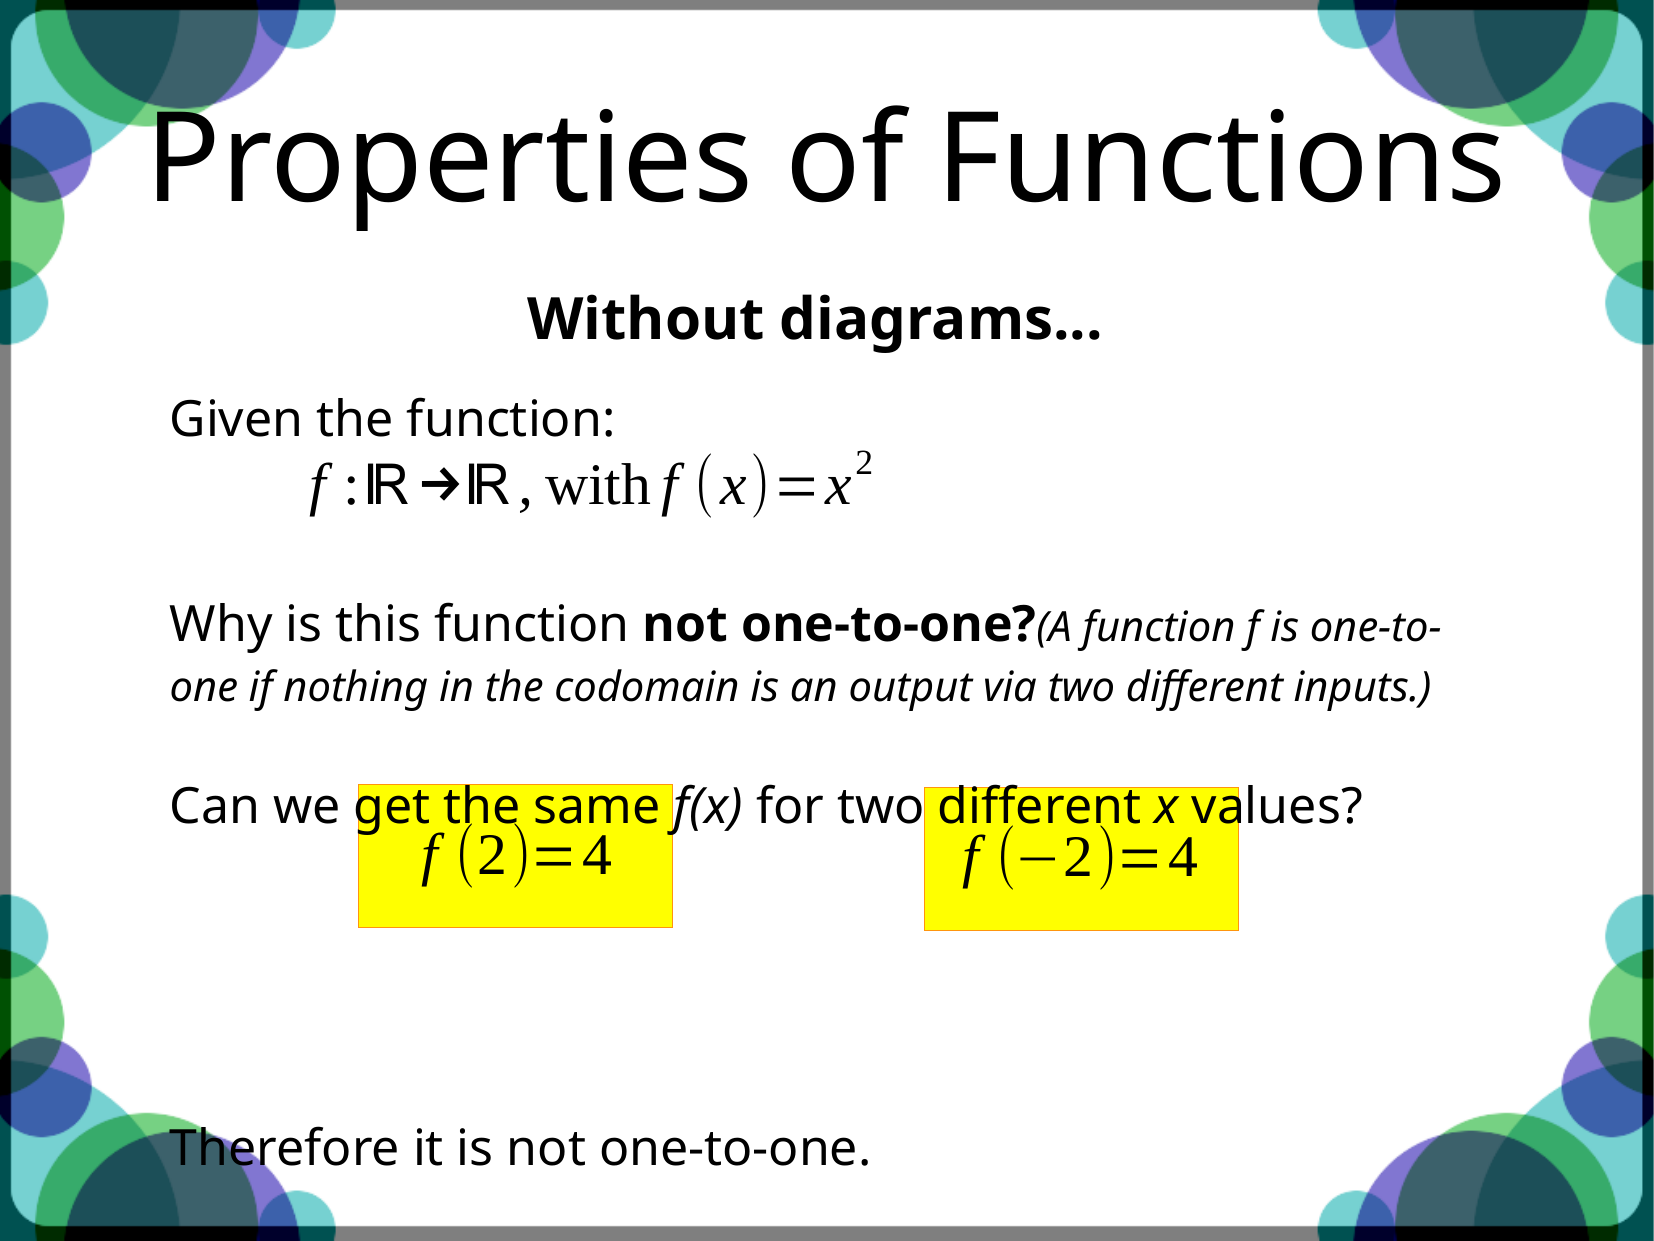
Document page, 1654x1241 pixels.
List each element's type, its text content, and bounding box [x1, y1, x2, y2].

text_box Given the function: Why is this function not one-to-one?(A function f is one-to-one if nothing in the codomain is an output via two different inputs.) Can we get the same f(x) for two different x values? Therefore it is not one-to-one. [169, 383, 1452, 1071]
chart [947, 820, 1214, 892]
picture [0, 0, 1654, 1241]
chart [294, 441, 887, 522]
chart [406, 819, 629, 891]
text_box Without diagrams... [173, 274, 1457, 360]
title Properties of Functions [82, 49, 1571, 257]
